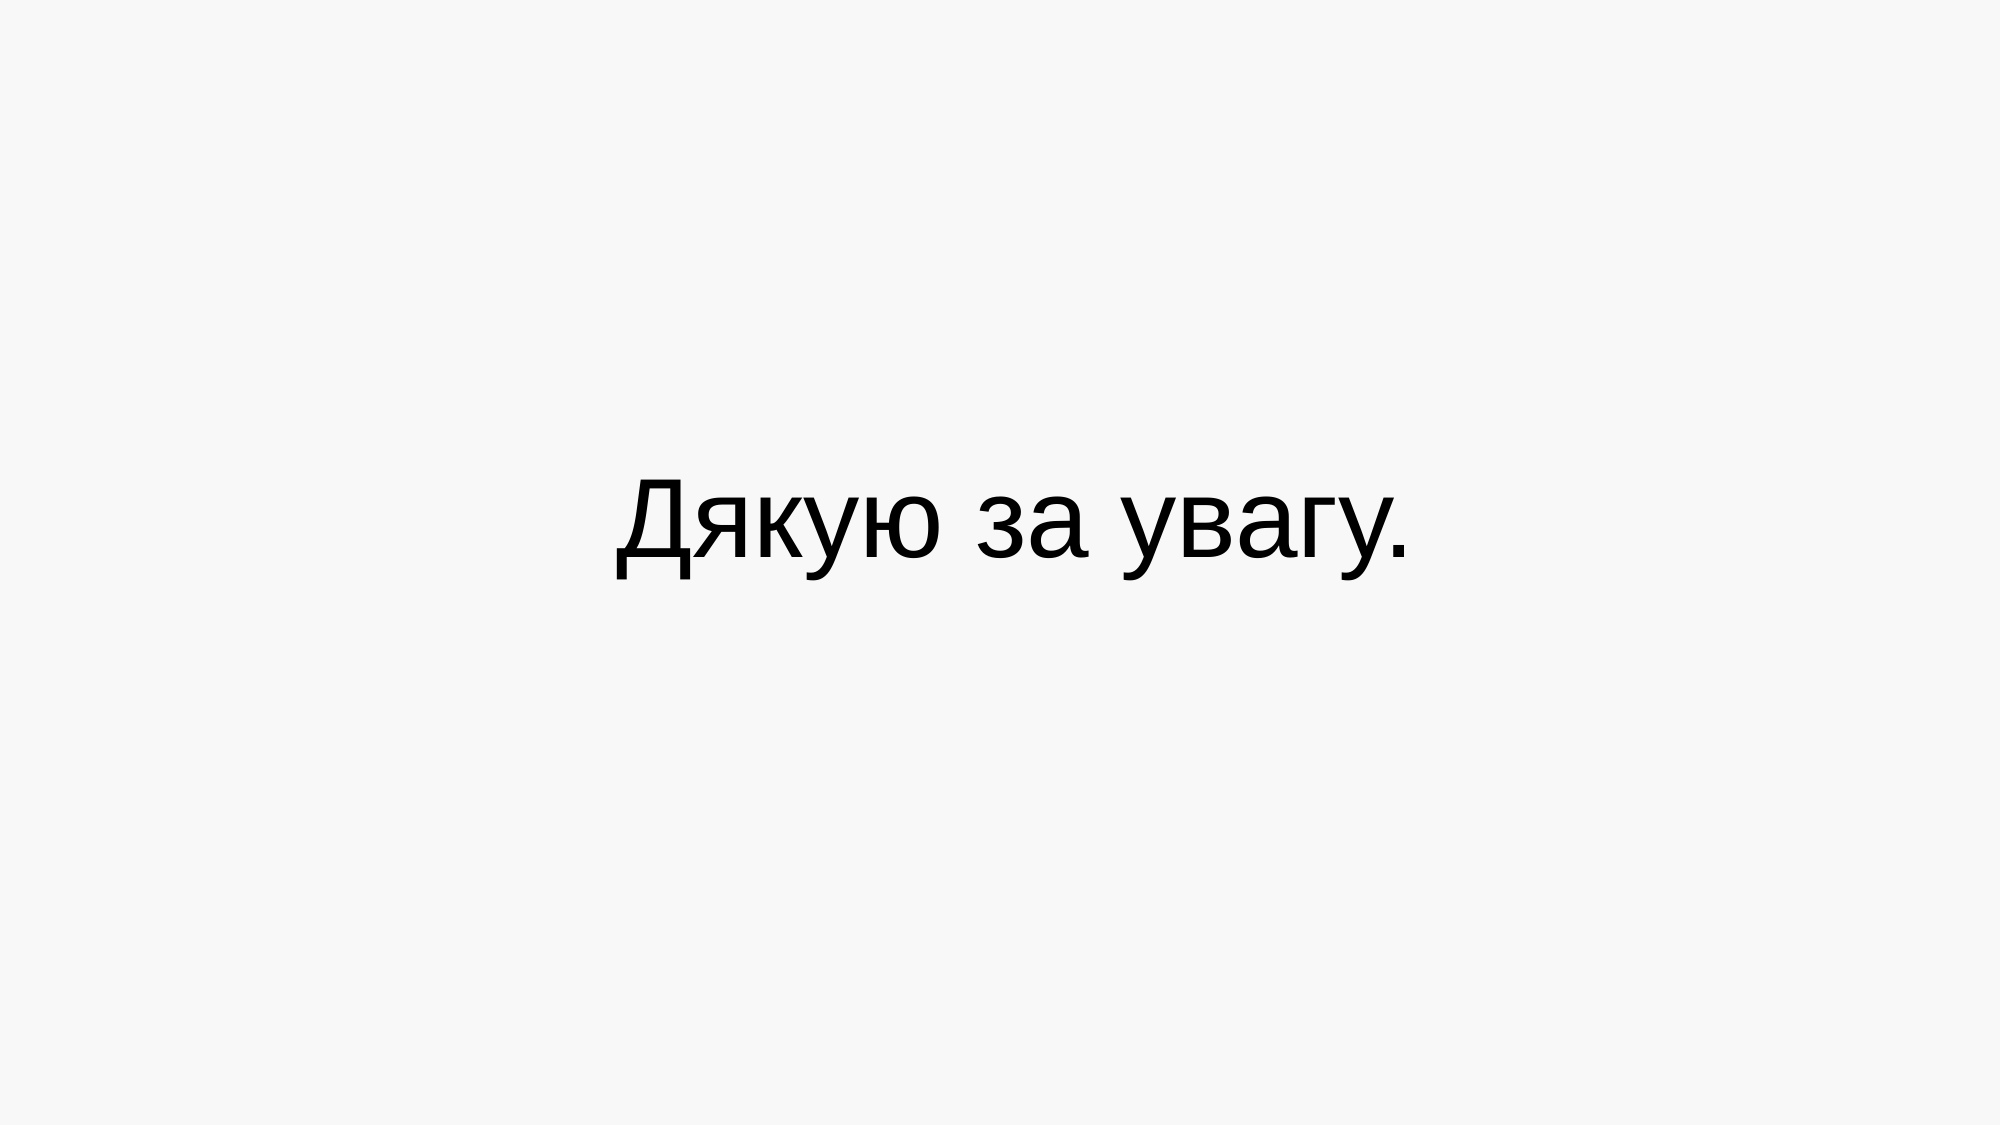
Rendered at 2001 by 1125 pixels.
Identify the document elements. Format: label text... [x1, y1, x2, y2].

text_box Дякую за увагу. [165, 448, 1867, 590]
